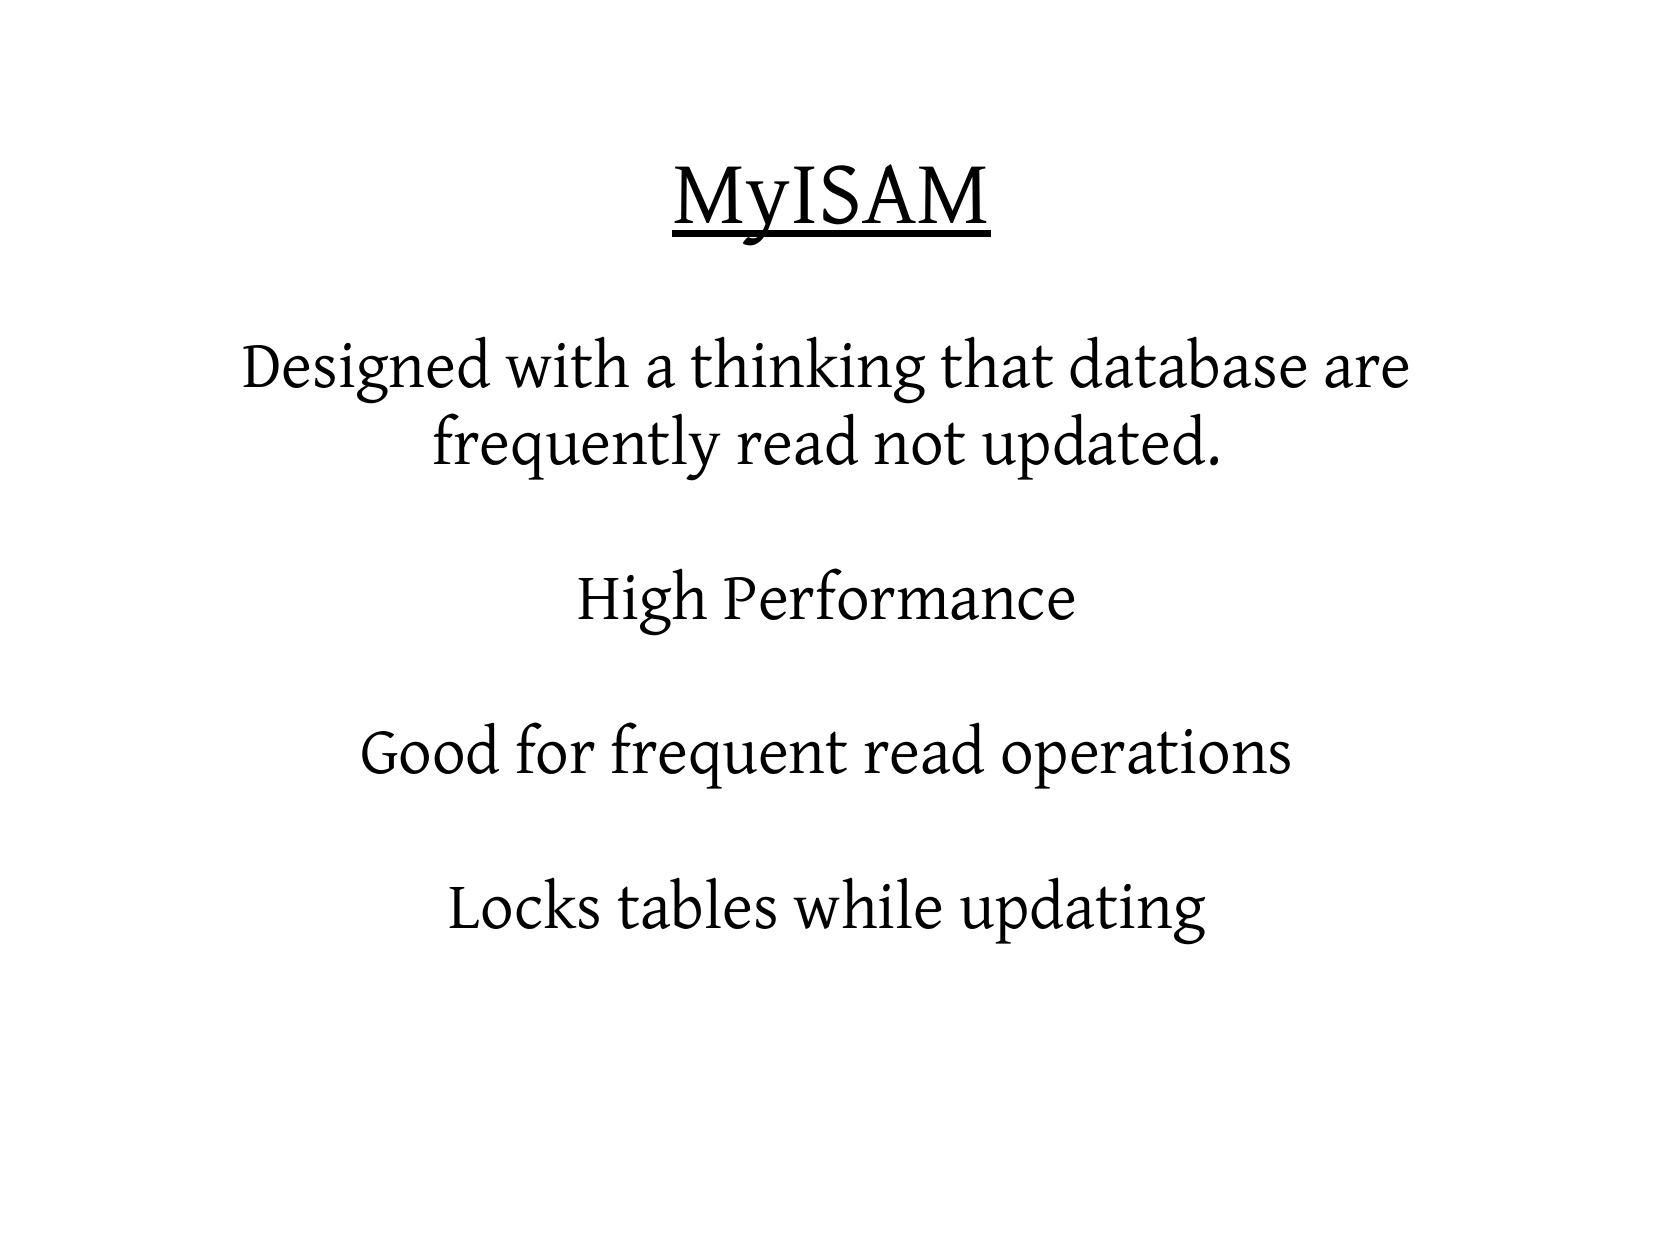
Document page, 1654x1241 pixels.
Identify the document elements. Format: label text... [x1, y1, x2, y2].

title MyISAM [125, 92, 1538, 301]
title Designed with a thinking that database are frequently read not updated. High Performance Good for frequent read operations Locks tables while updating [121, 174, 1534, 1025]
